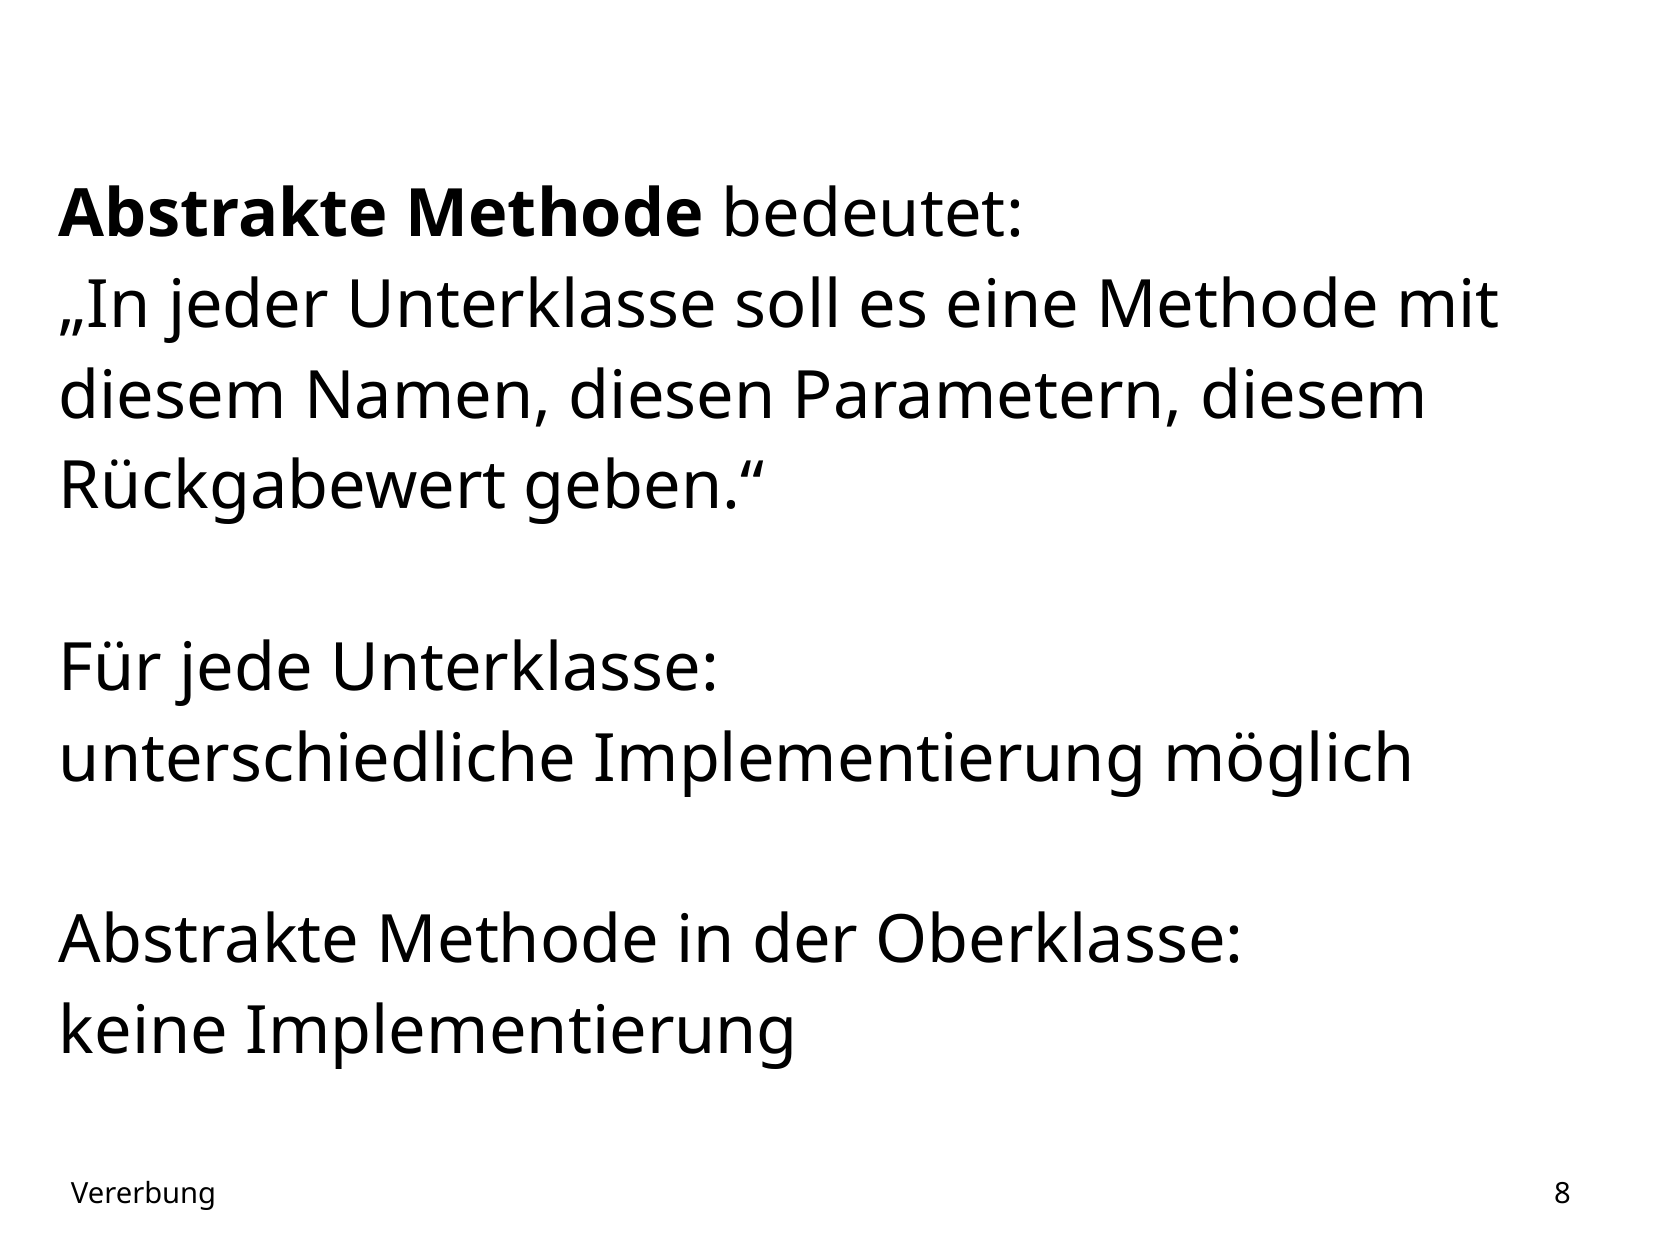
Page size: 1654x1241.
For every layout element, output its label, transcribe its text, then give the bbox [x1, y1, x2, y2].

list Abstrakte Methode bedeutet: „In jeder Unterklasse soll es eine Methode mit diesem Namen, diesen Parametern, diesem Rückgabewert geben.“ Für jede Unterklasse: unterschiedliche Implementierung möglich Abstrakte Methode in der Oberklasse: keine Implementierung [59, 165, 1607, 1123]
